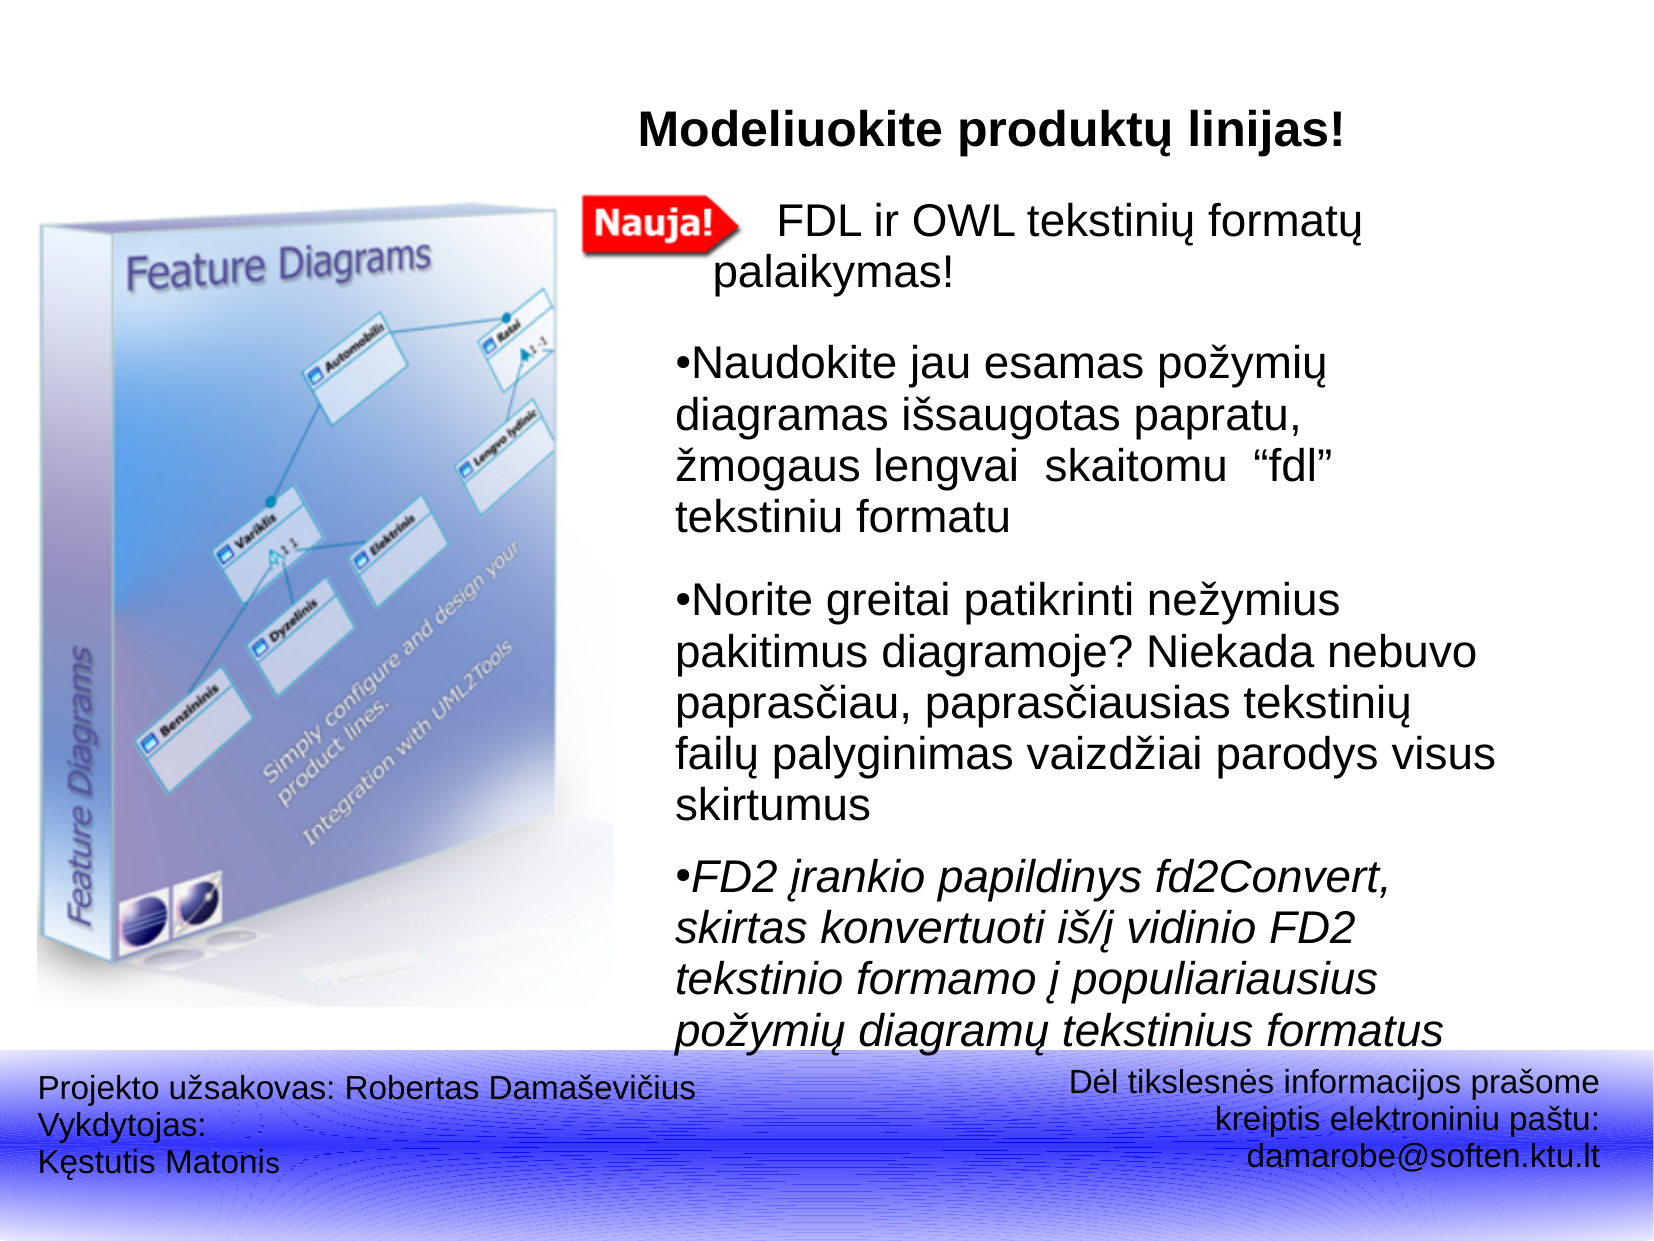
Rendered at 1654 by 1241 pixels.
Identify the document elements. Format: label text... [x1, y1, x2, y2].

title Norite greitai patikrinti nežymius pakitimus diagramoje? Niekada nebuvo paprasčiau, paprasčiausias tekstinių failų palyginimas vaizdžiai parodys visus skirtumus [674, 574, 1500, 831]
picture [37, 187, 750, 1007]
title FD2 įrankio papildinys fd2Convert, skirtas konvertuoti iš/į vidinio FD2 tekstinio formamo į populiariausius požymių diagramų tekstinius formatus [675, 825, 1501, 1082]
title Naudokite jau esamas požymių diagramas išsaugotas papratu, žmogaus lengvai skaitomu “fdl” tekstiniu formatu [674, 337, 1500, 543]
title Projekto užsakovas: Robertas Damaševičius Vykdytojas: Kęstutis Matonis [37, 1050, 713, 1201]
title FDL ir OWL tekstinių formatų palaikymas! [712, 192, 1538, 300]
title Dėl tikslesnės informacijos prašome kreiptis elektroniniu paštu: damarobe@soften.ktu.lt [1050, 1063, 1601, 1175]
title [0, 1050, 1654, 1241]
title Modeliuokite produktų linijas! [637, 74, 1463, 183]
